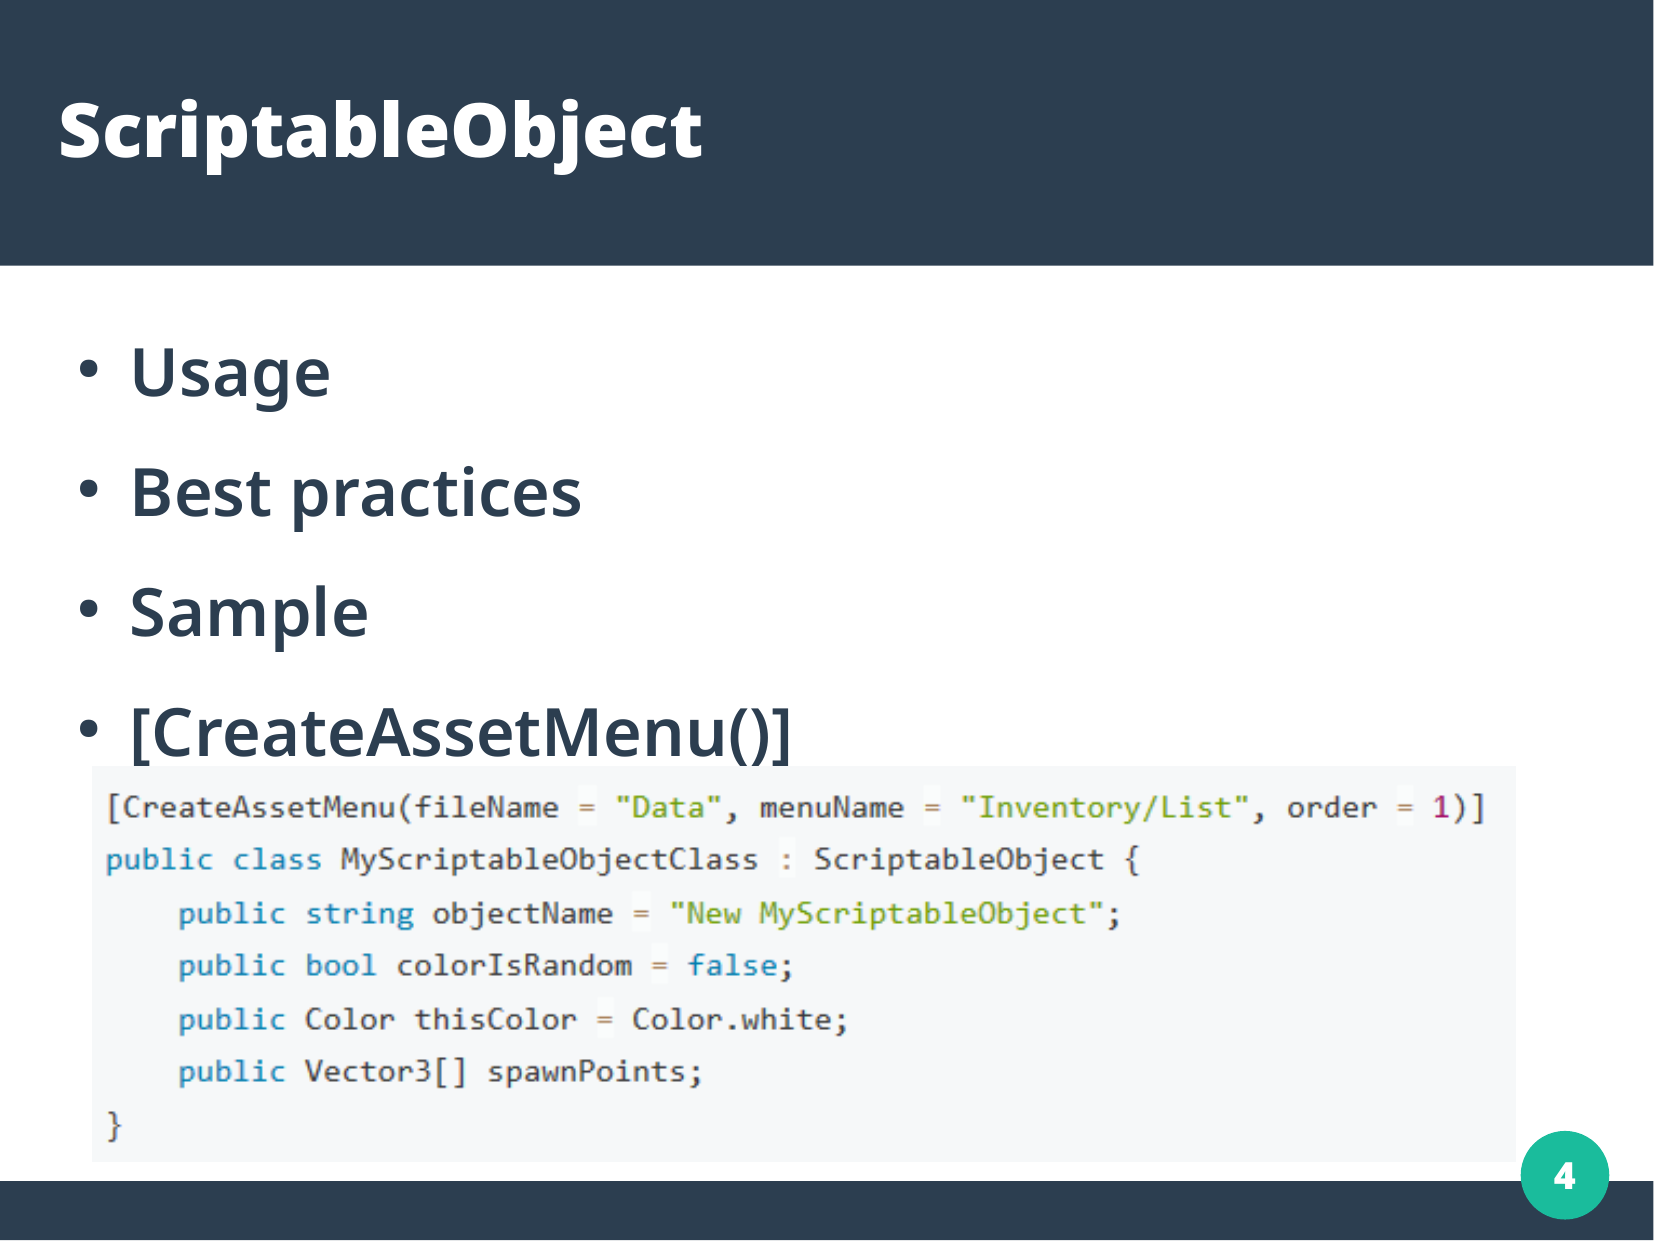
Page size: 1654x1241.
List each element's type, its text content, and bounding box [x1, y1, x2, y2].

picture [92, 766, 1516, 1162]
list Usage Best practices Sample [CreateAssetMenu()] [59, 324, 1595, 1152]
title ScriptableObject [59, 49, 1595, 207]
